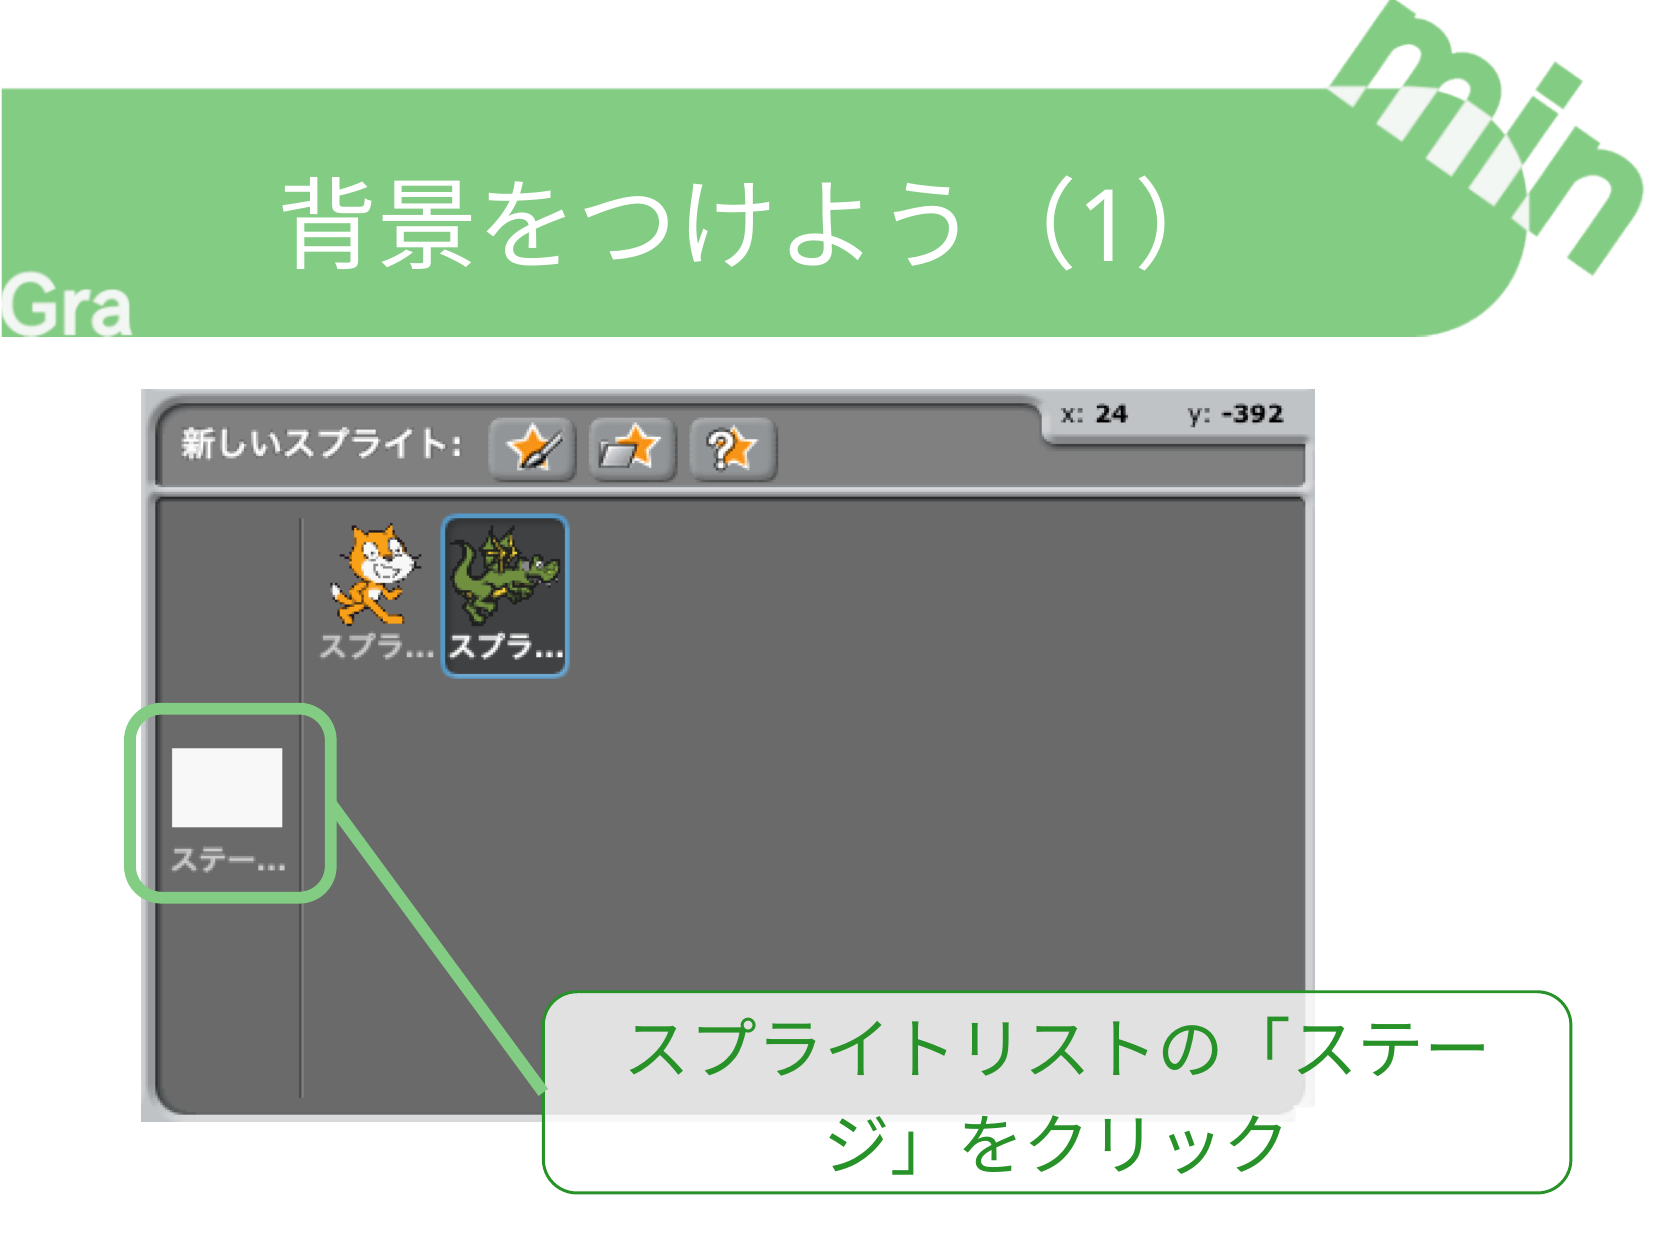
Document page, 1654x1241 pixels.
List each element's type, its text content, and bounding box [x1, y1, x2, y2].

text_box スプライトリストの「ステージ」をクリック [543, 991, 1571, 1193]
picture [141, 389, 1315, 1080]
picture [1, 0, 1654, 337]
picture [141, 715, 324, 891]
picture [141, 824, 543, 1123]
title 背景をつけよう（1） [11, 134, 1501, 303]
